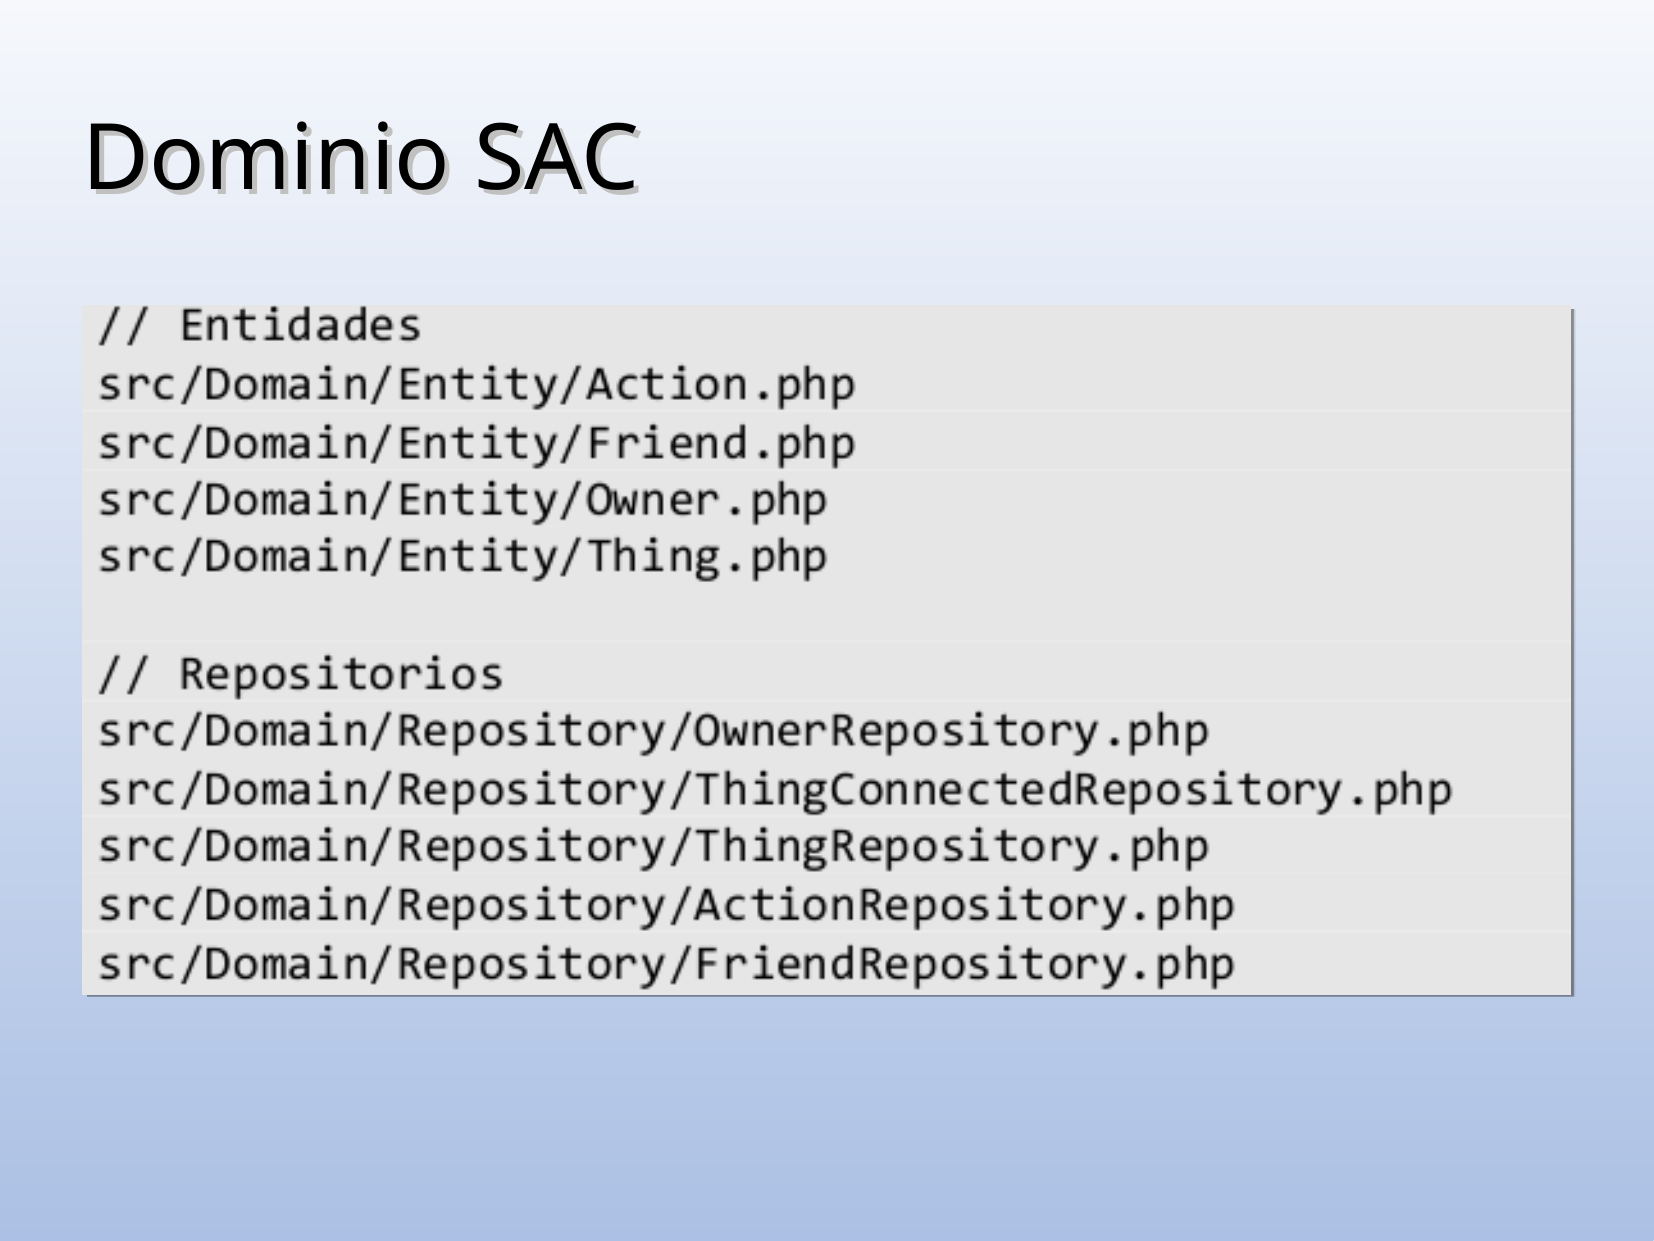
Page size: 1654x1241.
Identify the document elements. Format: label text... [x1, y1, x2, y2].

picture [82, 305, 1571, 995]
title Dominio SAC [82, 97, 1571, 209]
